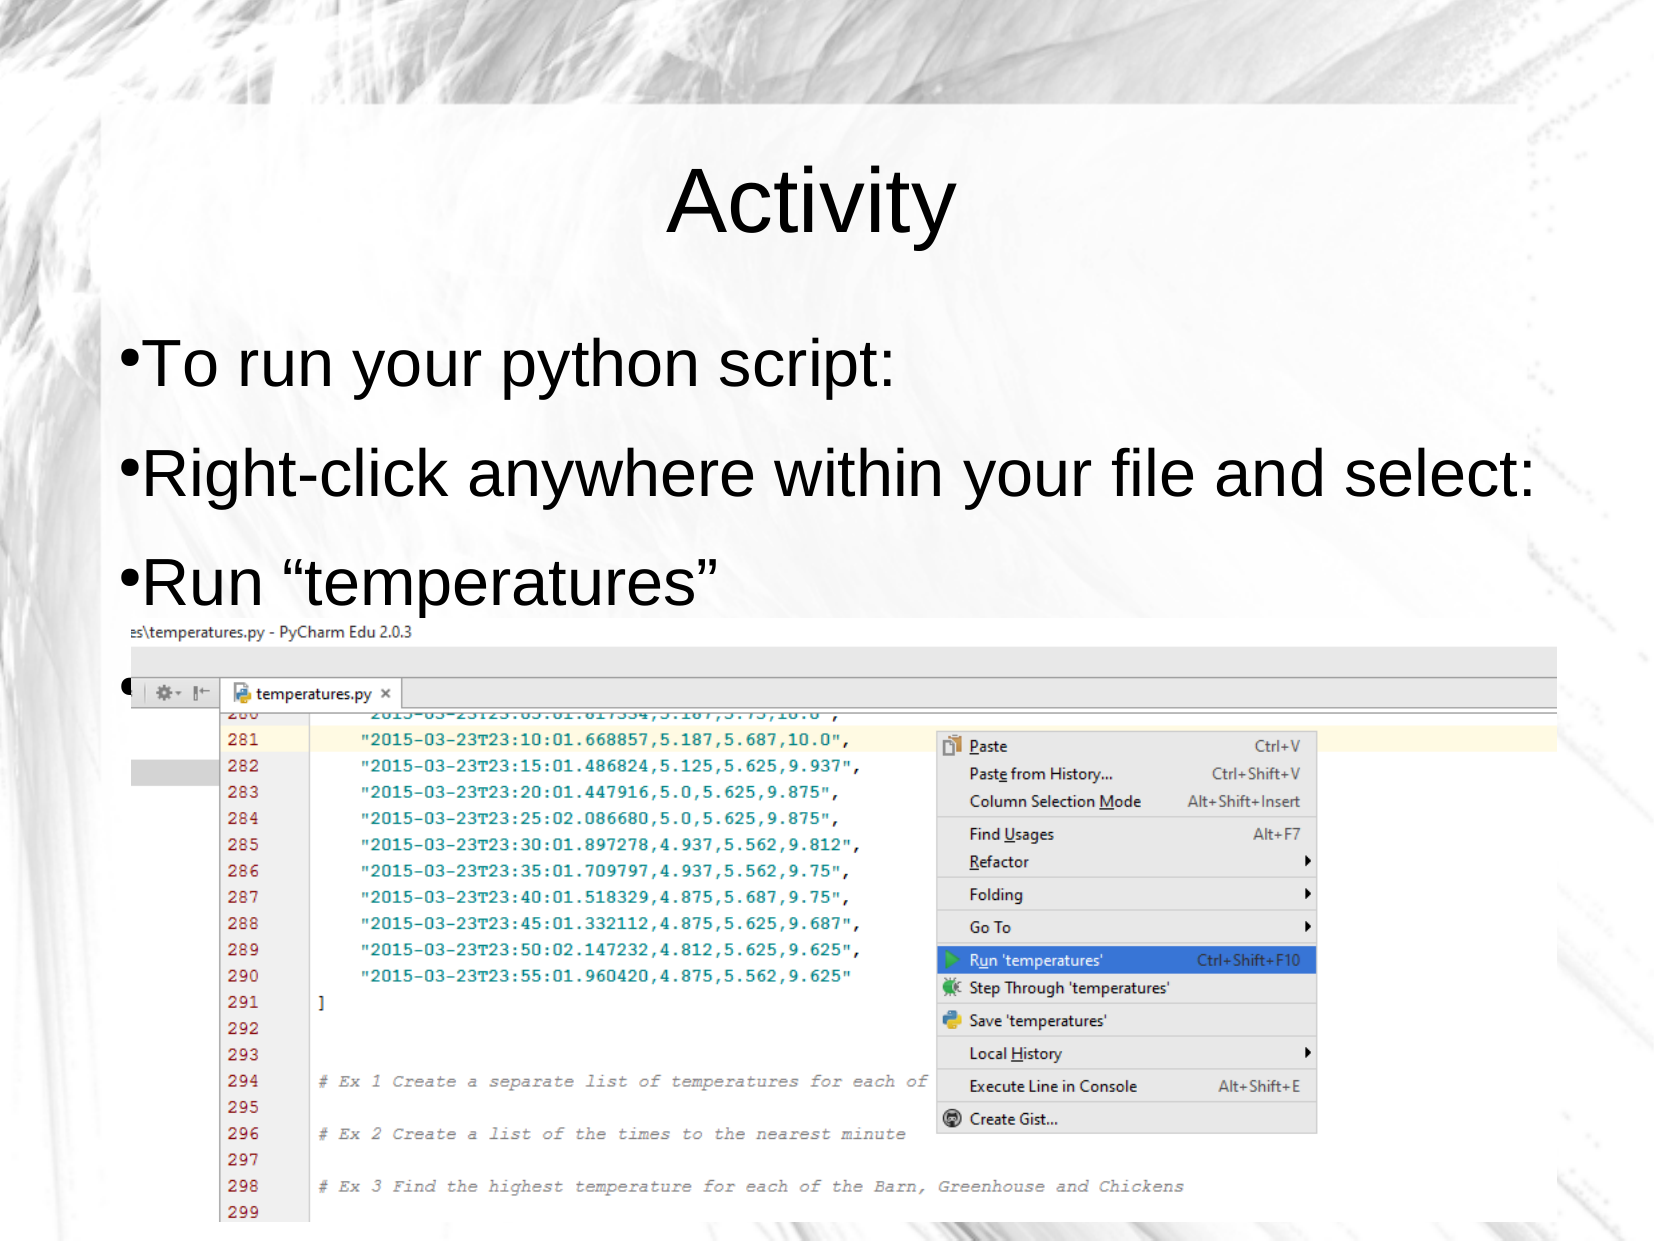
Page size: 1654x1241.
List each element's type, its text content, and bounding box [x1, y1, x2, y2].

list To run your python script: Right-click anywhere within your file and select: Run “temperatures” [118, 319, 1571, 945]
title Activity [118, 112, 1506, 281]
picture [131, 618, 1557, 1222]
